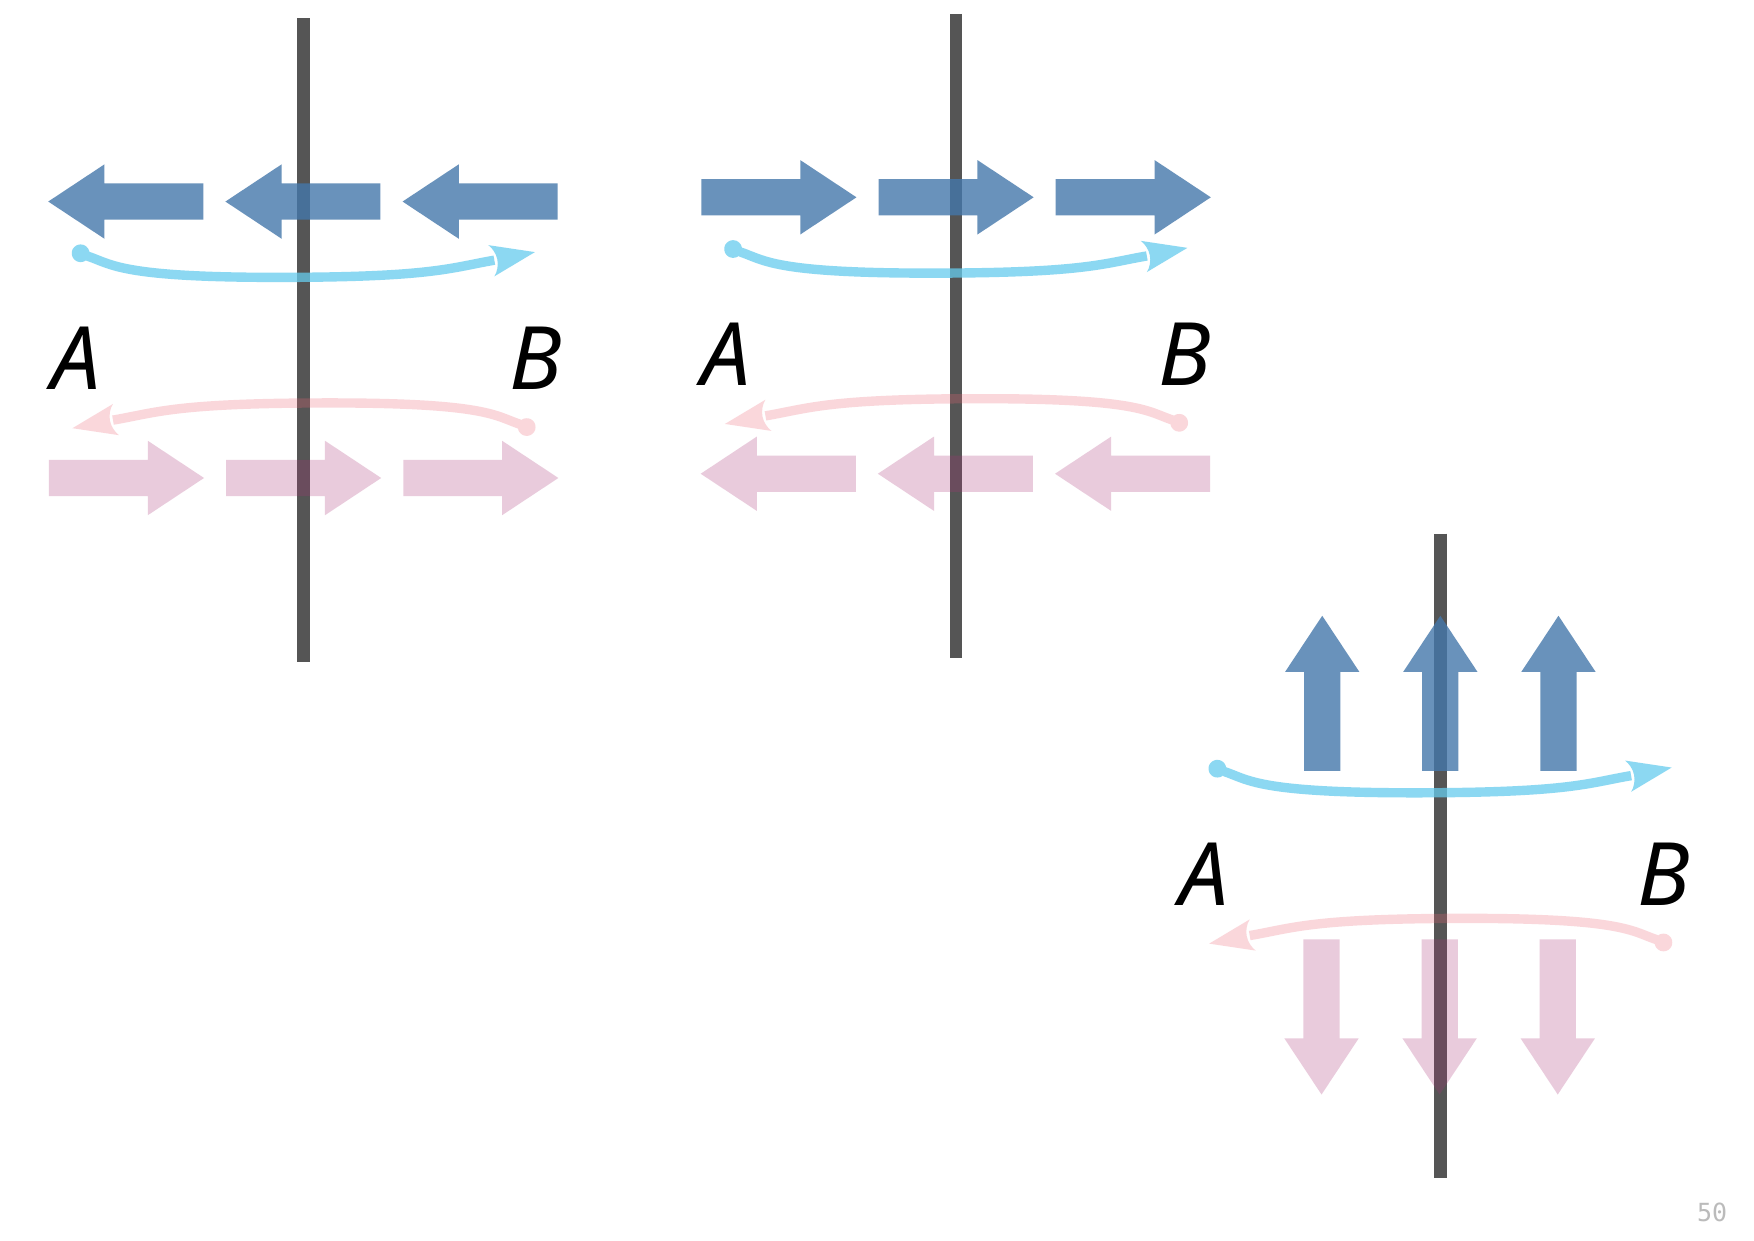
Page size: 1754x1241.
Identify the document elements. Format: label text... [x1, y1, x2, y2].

text_box [701, 160, 857, 235]
text_box B [1622, 804, 1706, 907]
text_box [1284, 939, 1359, 1095]
text_box [402, 164, 558, 239]
text_box [1402, 939, 1477, 1095]
text_box [226, 440, 382, 516]
text_box B [1144, 284, 1228, 388]
text_box [1055, 436, 1211, 511]
text_box [48, 164, 204, 239]
text_box A [37, 289, 130, 392]
text_box [700, 436, 856, 511]
text_box [1520, 939, 1595, 1095]
text_box [1521, 615, 1596, 771]
text_box [1403, 615, 1478, 771]
text_box [225, 164, 381, 239]
text_box [48, 440, 205, 516]
text_box [878, 160, 1034, 235]
text_box [403, 440, 559, 516]
text_box [1055, 160, 1211, 235]
text_box [877, 436, 1033, 511]
text_box A [686, 284, 780, 388]
text_box A [1165, 804, 1258, 907]
text_box [1285, 615, 1360, 771]
text_box B [494, 289, 578, 392]
